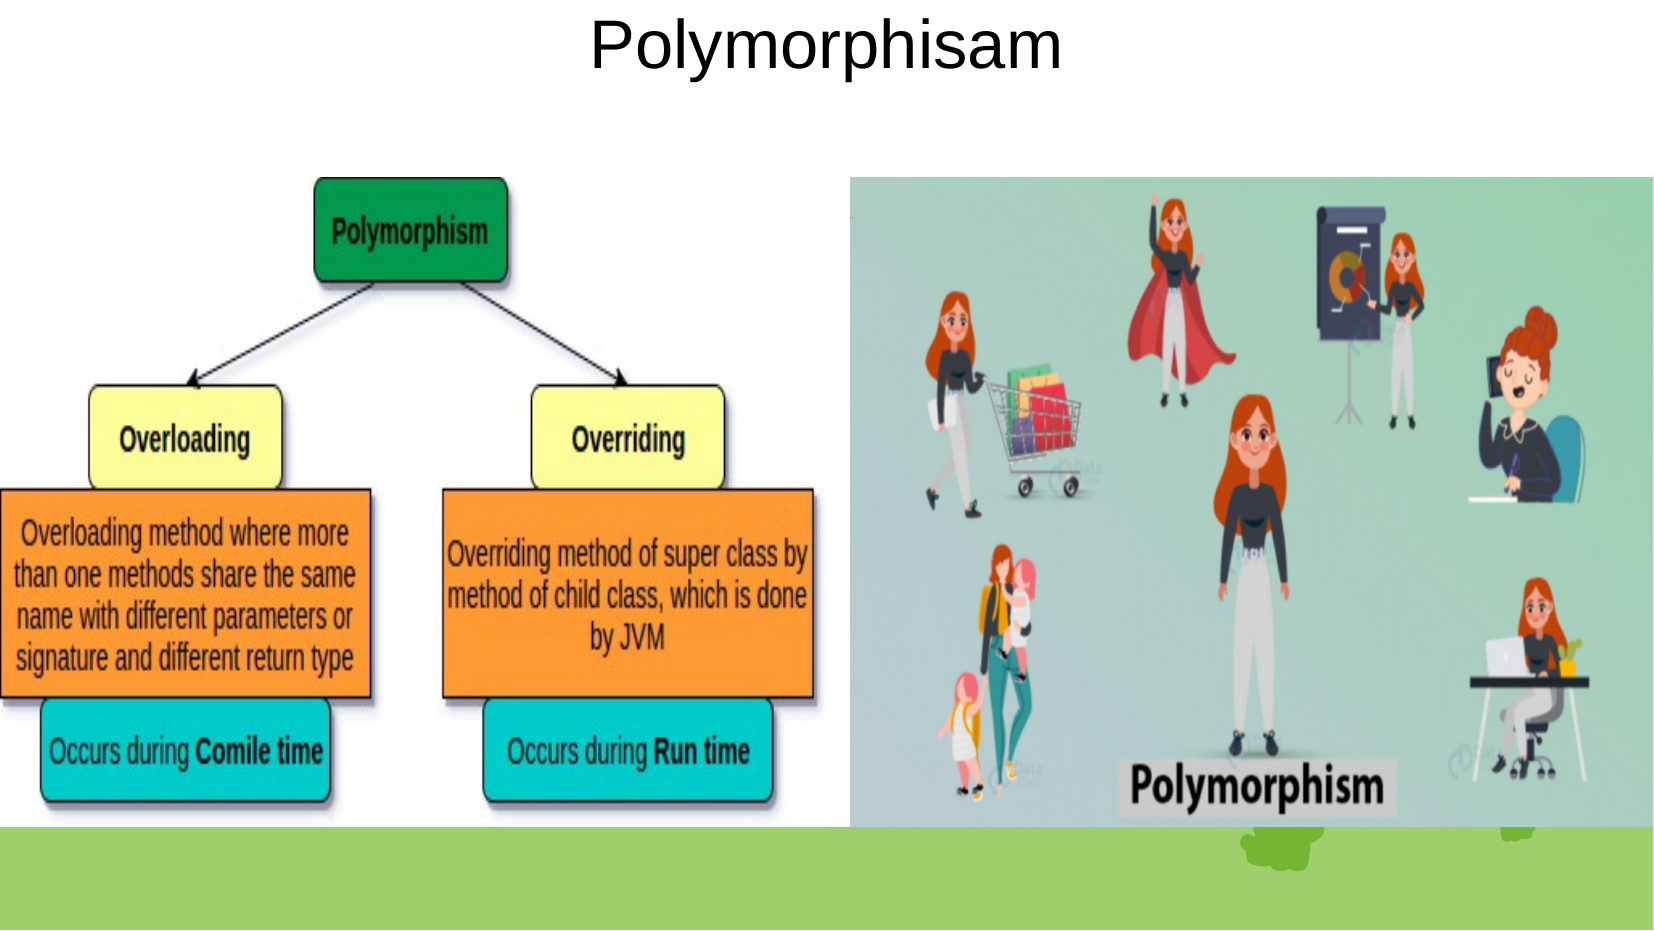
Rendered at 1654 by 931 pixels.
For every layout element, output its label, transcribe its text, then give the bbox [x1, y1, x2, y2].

picture [0, 177, 827, 827]
title Polymorphisam [88, 0, 1565, 119]
picture [850, 177, 1654, 827]
